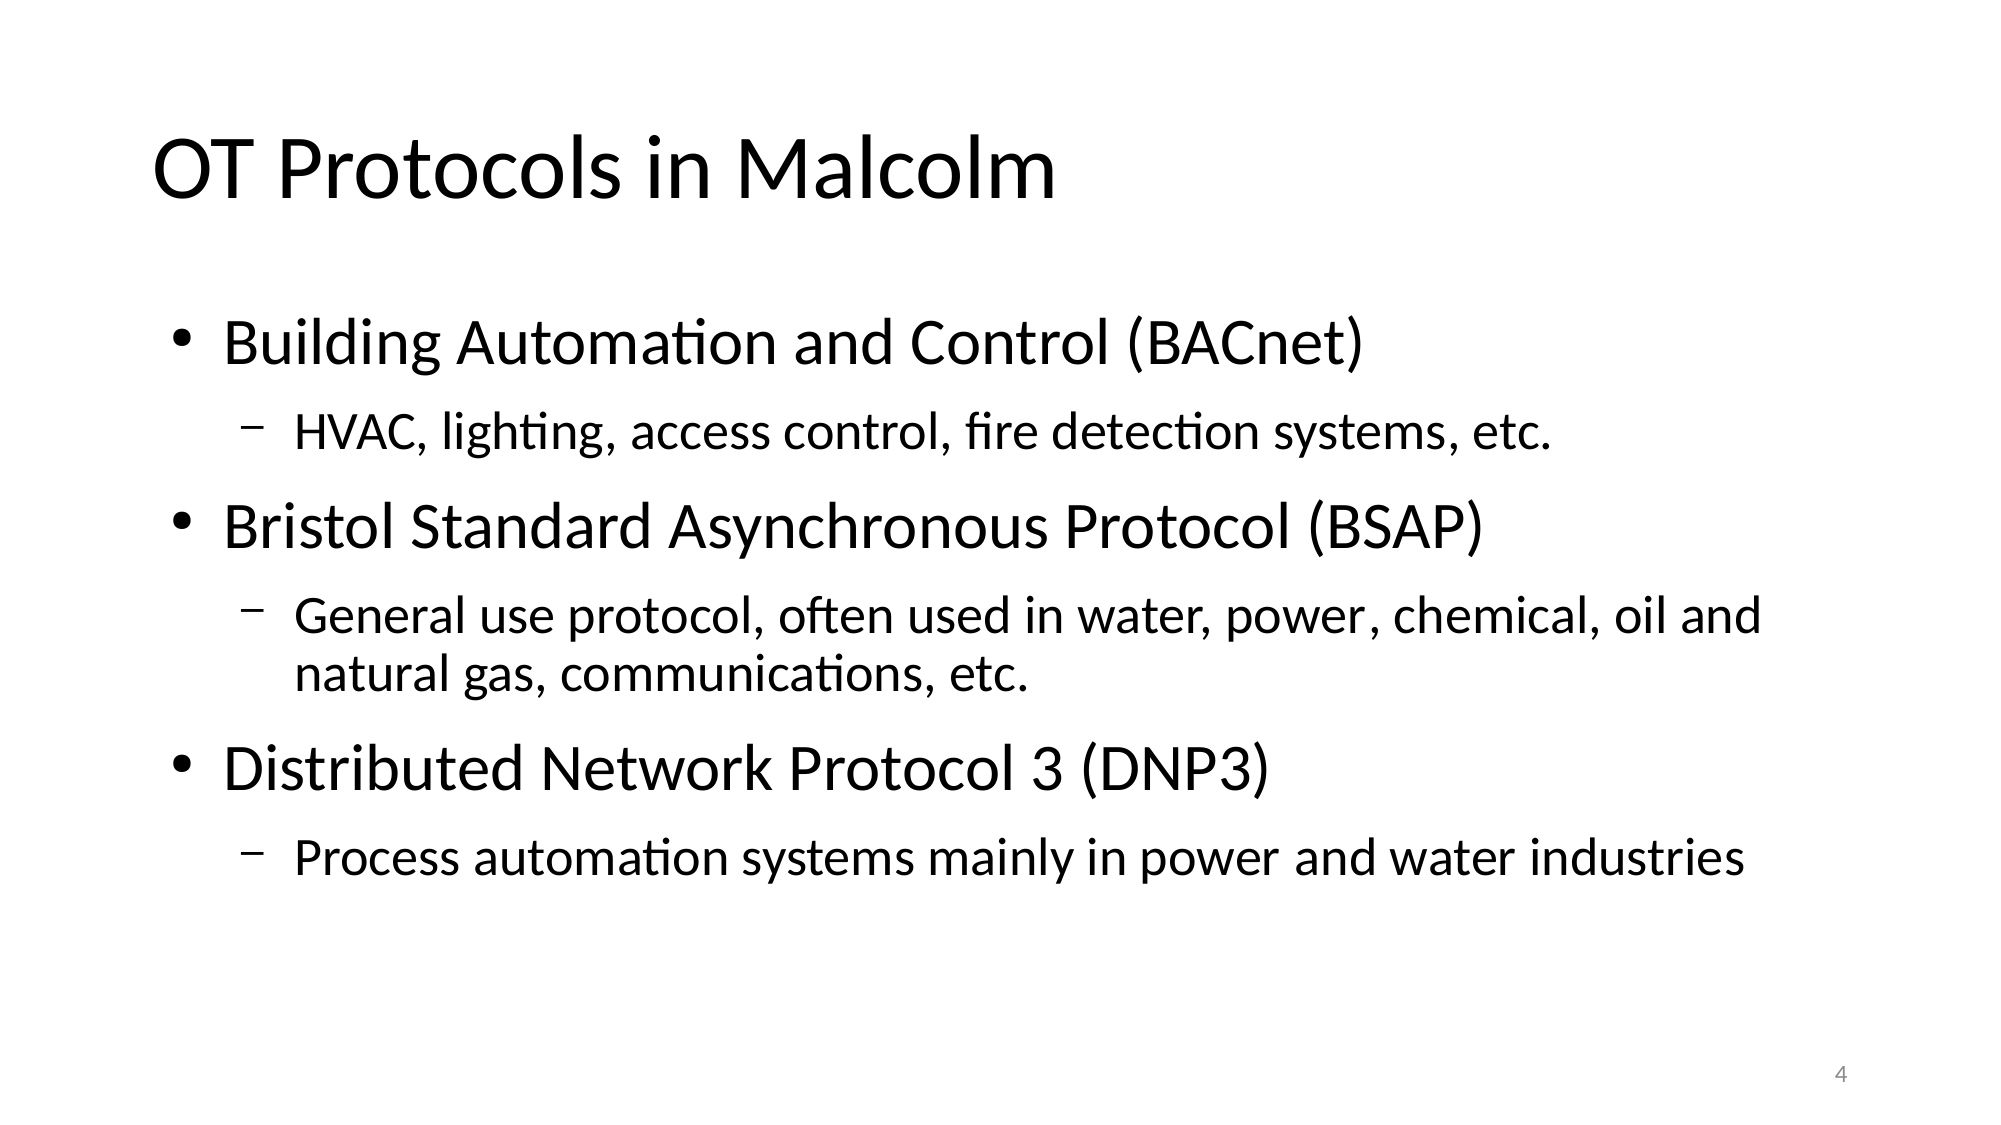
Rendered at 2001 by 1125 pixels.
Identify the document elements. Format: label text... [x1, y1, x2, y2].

title OT Protocols in Malcolm [137, 59, 1863, 278]
list Building Automation and Control (BACnet) HVAC, lighting, access control, fire detection systems, etc. Bristol Standard Asynchronous Protocol (BSAP) General use protocol, often used in water, power, chemical, oil and natural gas, communications, etc. Distributed Network Protocol 3 (DNP3) Process automation systems mainly in power and water industries [137, 299, 1863, 1014]
slide_number <number> [1412, 1042, 1863, 1103]
